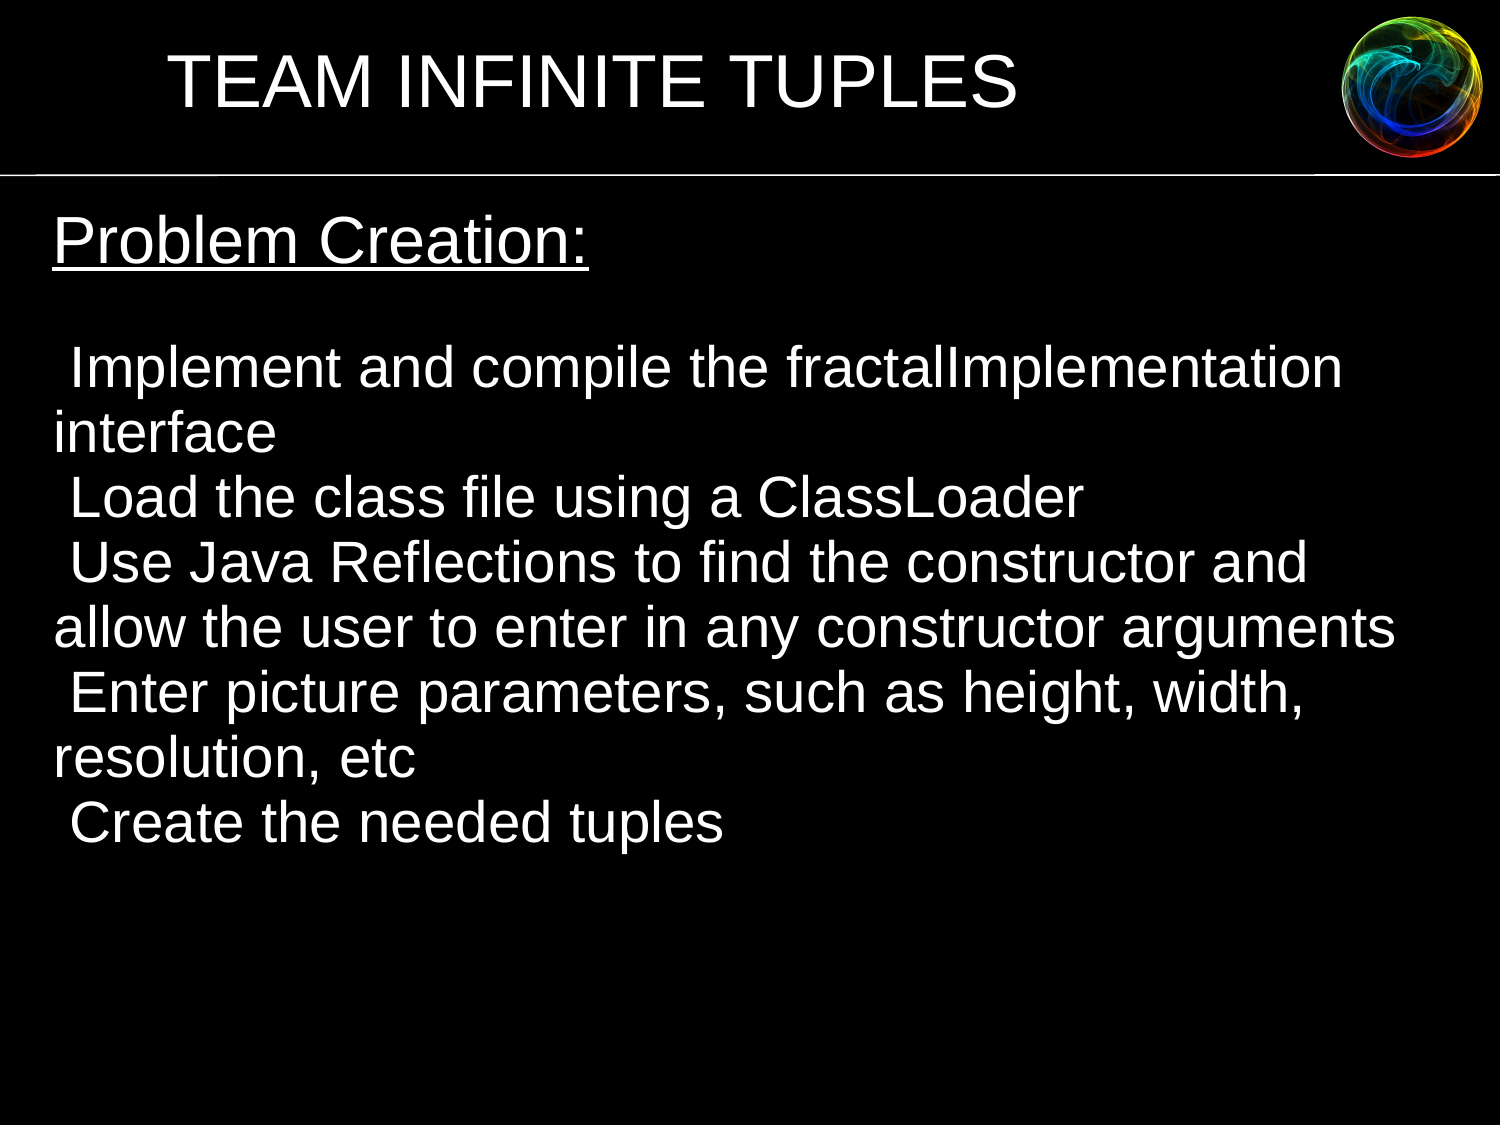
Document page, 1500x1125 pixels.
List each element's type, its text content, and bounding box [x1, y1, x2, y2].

text_box TEAM INFINITE TUPLES [0, 37, 1188, 131]
text_box Implement and compile the fractalImplementation interface Load the class file using a ClassLoader Use Java Reflections to find the constructor and allow the user to enter in any constructor arguments Enter picture parameters, such as height, width, resolution, etc Create the needed tuples [39, 262, 1463, 1051]
picture [1324, 0, 1500, 174]
text_box Problem Creation: [37, 210, 863, 300]
